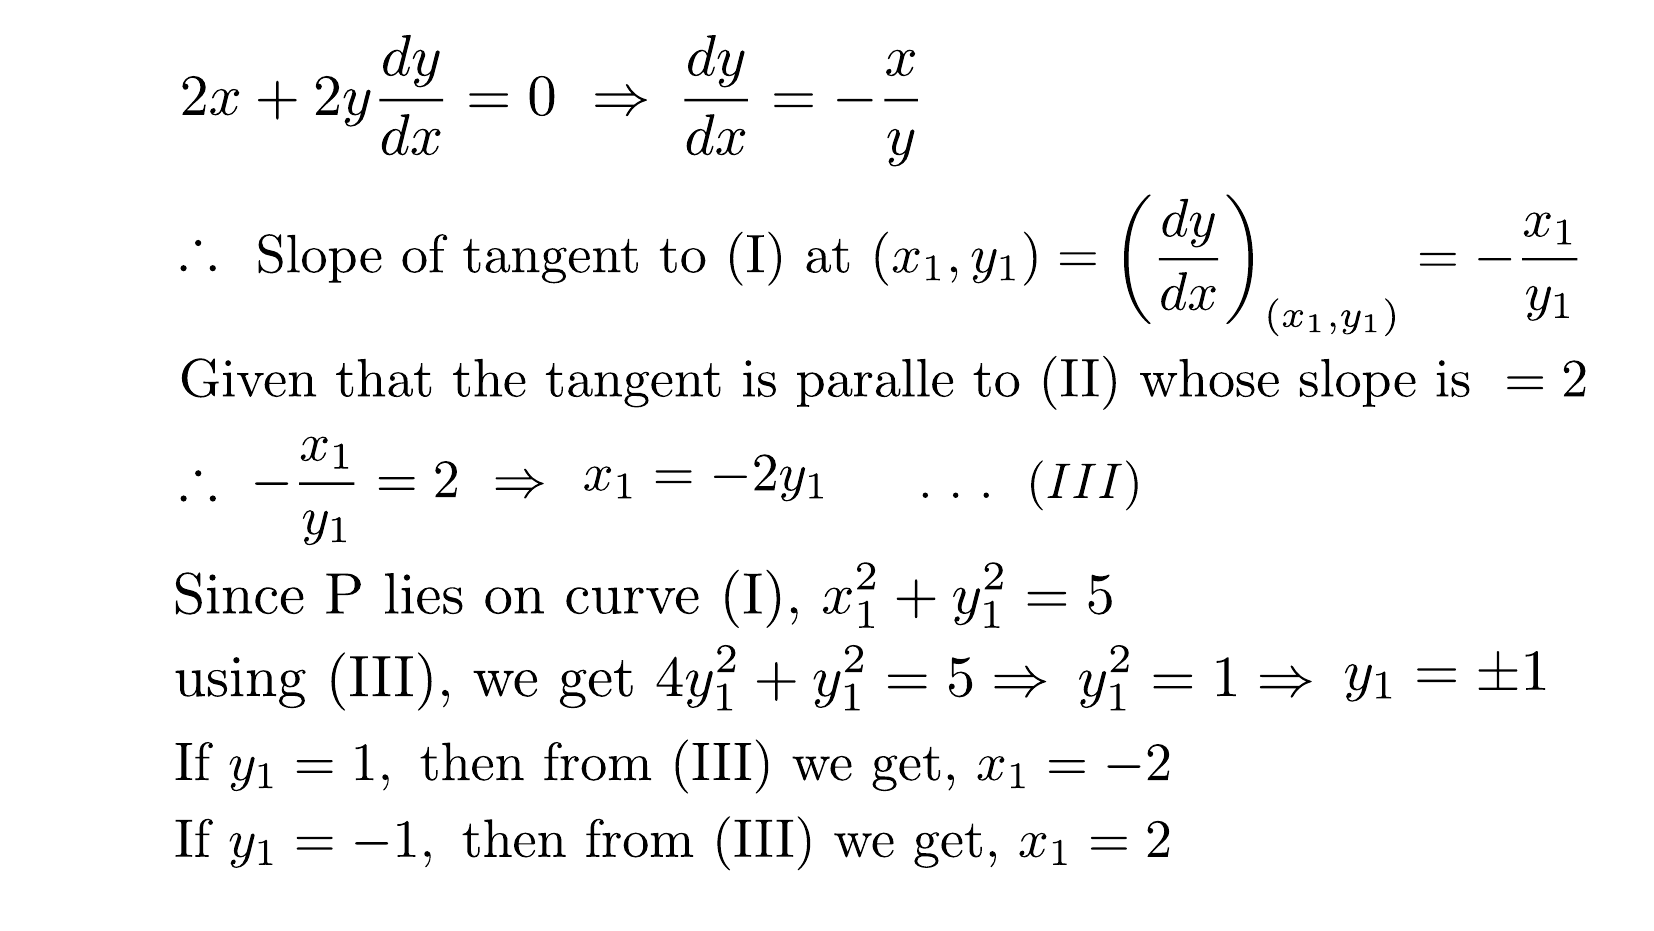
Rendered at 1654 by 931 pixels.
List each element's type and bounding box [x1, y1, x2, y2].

text_box [1079, 645, 1312, 711]
text_box [1115, 194, 1578, 337]
text_box [180, 239, 216, 272]
text_box [180, 470, 216, 502]
text_box [175, 816, 1170, 871]
text_box [181, 355, 1586, 410]
text_box [175, 644, 1047, 711]
title [47, 37, 1607, 882]
text_box [253, 436, 544, 546]
text_box [684, 35, 918, 167]
text_box [920, 460, 1138, 511]
text_box [175, 562, 1112, 628]
text_box [175, 739, 1170, 794]
text_box [584, 454, 823, 502]
text_box [1344, 651, 1546, 702]
text_box [182, 34, 647, 156]
text_box [258, 231, 1096, 286]
